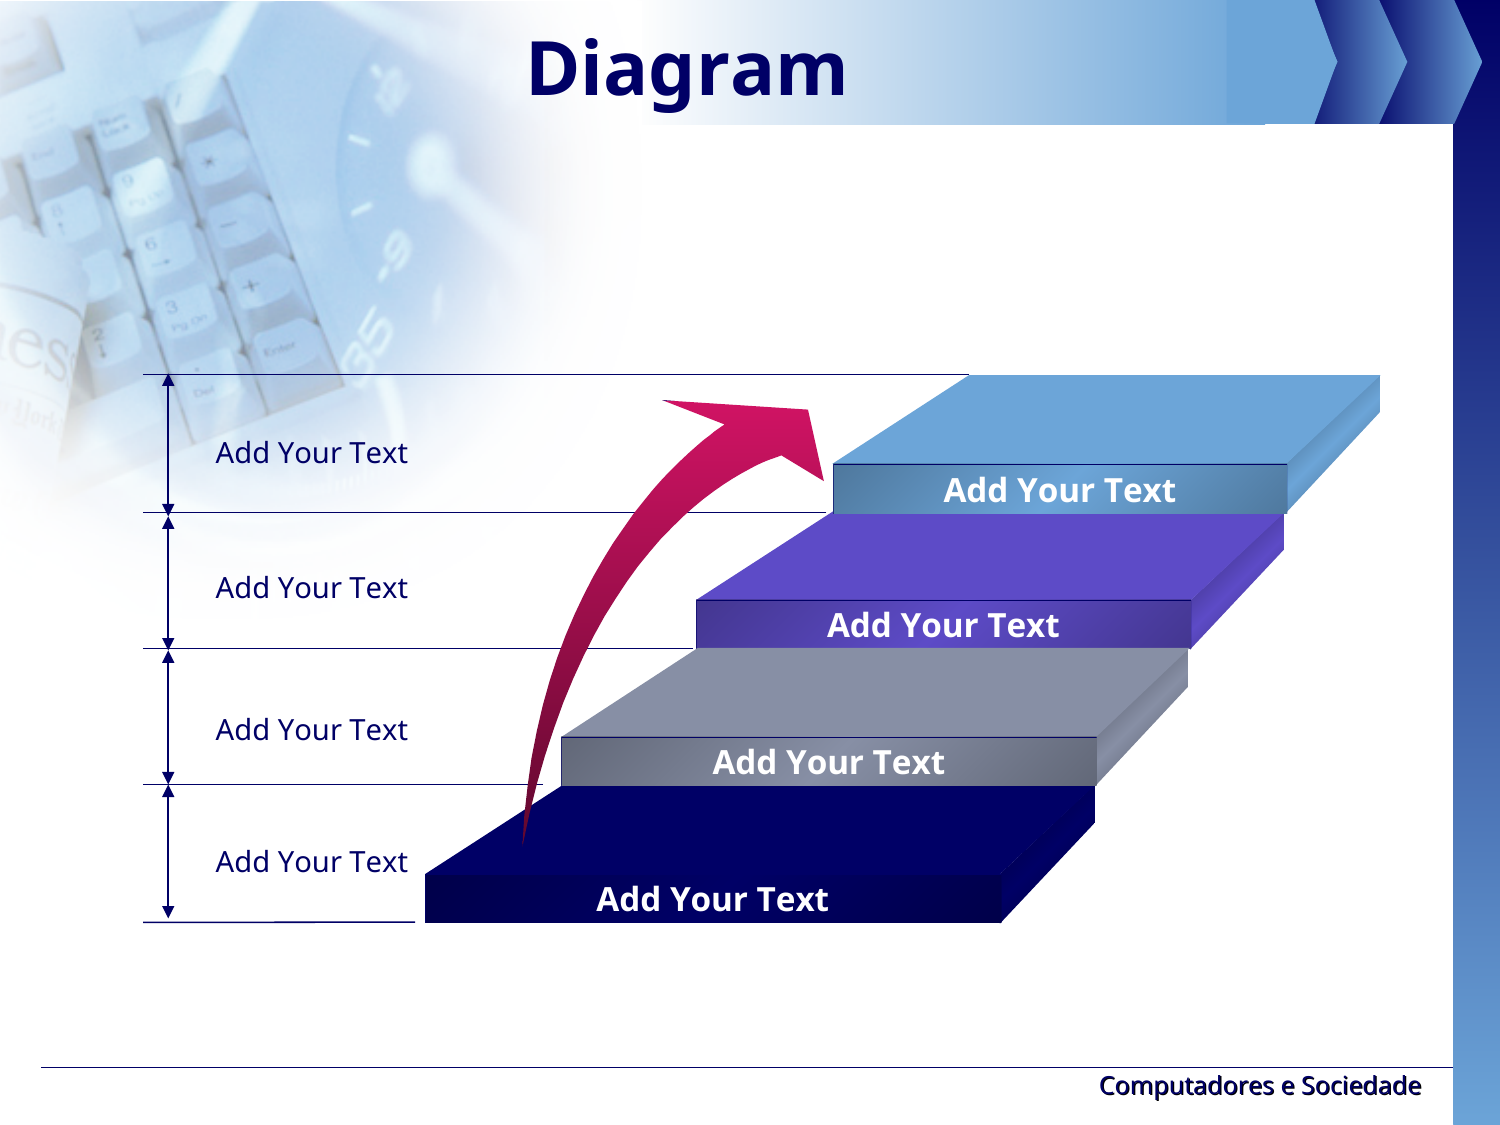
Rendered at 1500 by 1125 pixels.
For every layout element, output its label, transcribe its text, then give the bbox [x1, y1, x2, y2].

title Diagram [74, 12, 1300, 120]
text_box [697, 511, 1285, 648]
text_box [562, 647, 1191, 785]
text_box Add Your Text [561, 736, 1097, 786]
text_box Add Your Text [696, 599, 1192, 649]
text_box [425, 400, 1096, 922]
text_box Add Your Text [200, 426, 424, 477]
text_box Add Your Text [200, 836, 424, 887]
text_box Add Your Text [833, 463, 1288, 514]
text_box Add Your Text [200, 562, 424, 613]
text_box Add Your Text [425, 874, 1002, 923]
text_box Add Your Text [200, 703, 424, 755]
text_box [832, 374, 1381, 511]
